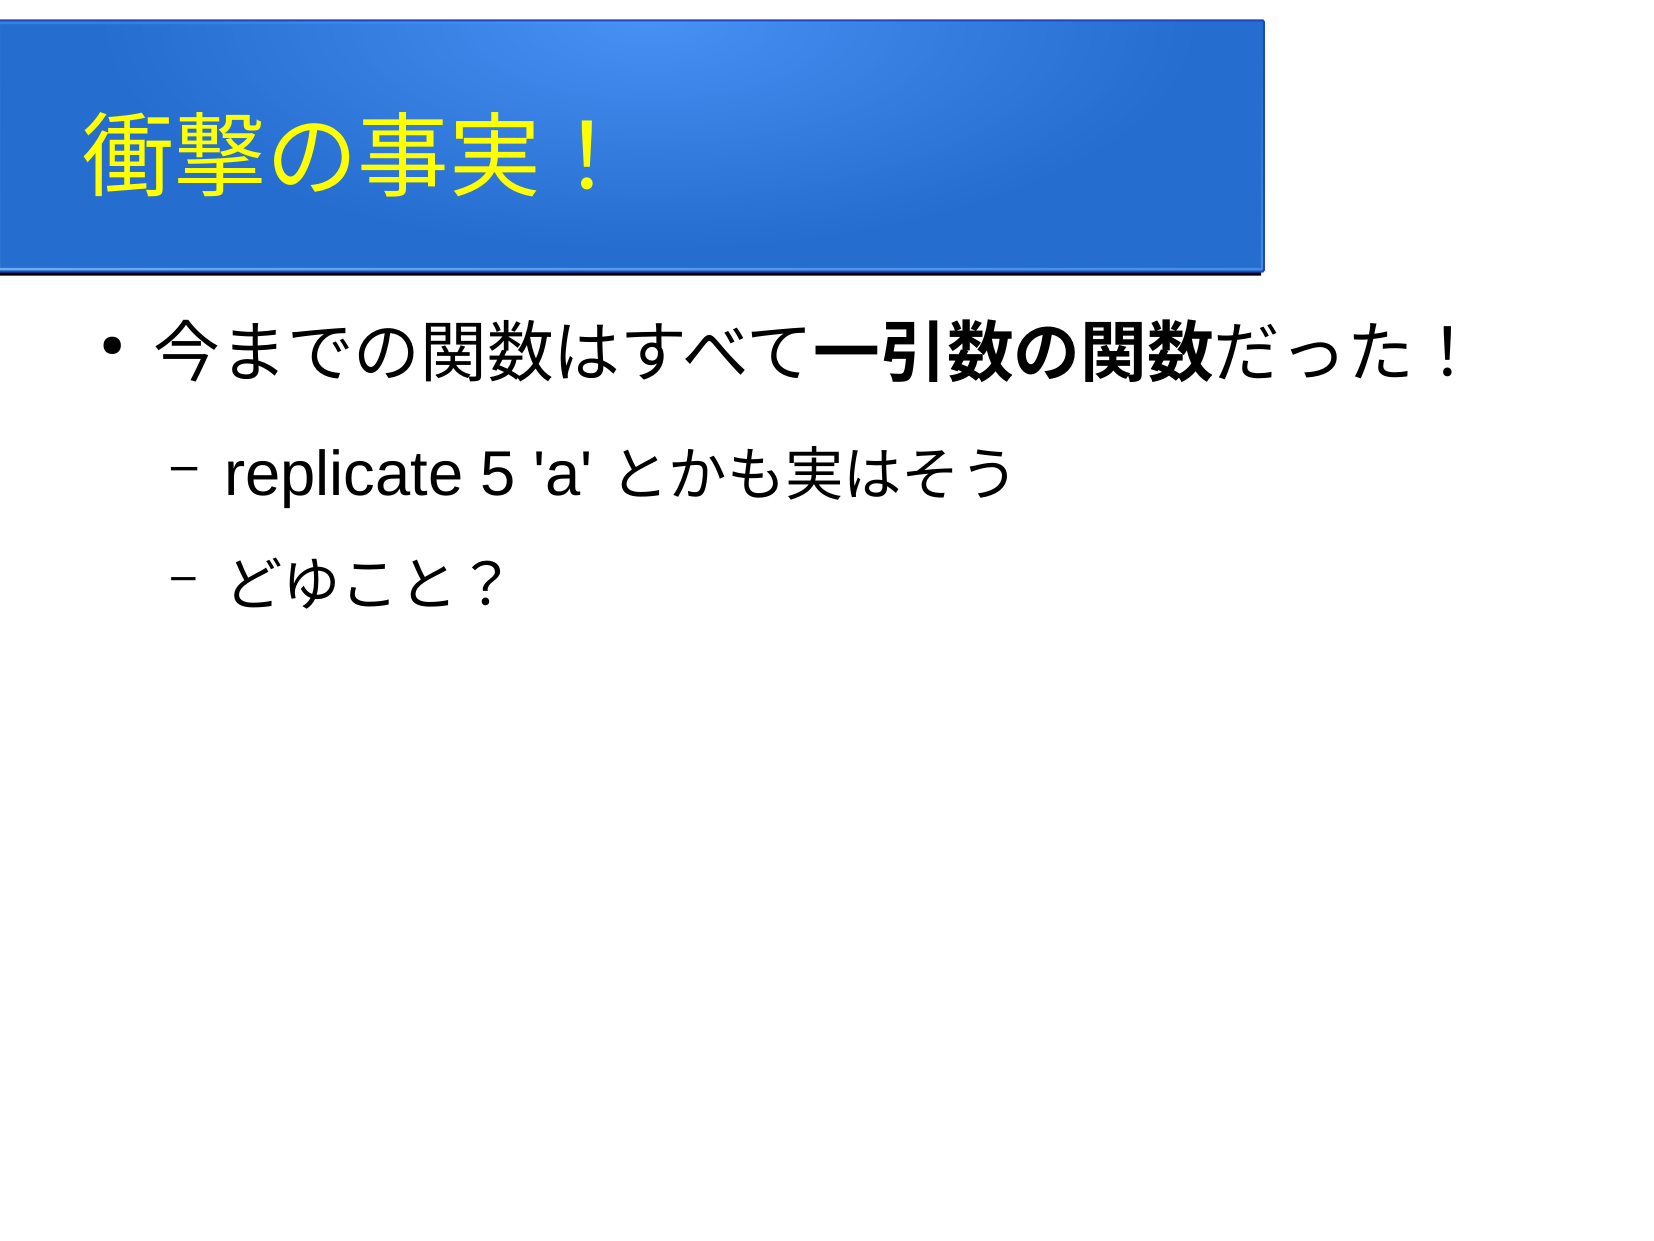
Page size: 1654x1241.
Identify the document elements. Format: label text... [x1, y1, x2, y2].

list 今までの関数はすべて一引数の関数だった！ replicate 5 'a' とかも実はそう どゆこと？ [82, 299, 1571, 1099]
title 衝撃の事実！ [82, 47, 1235, 252]
